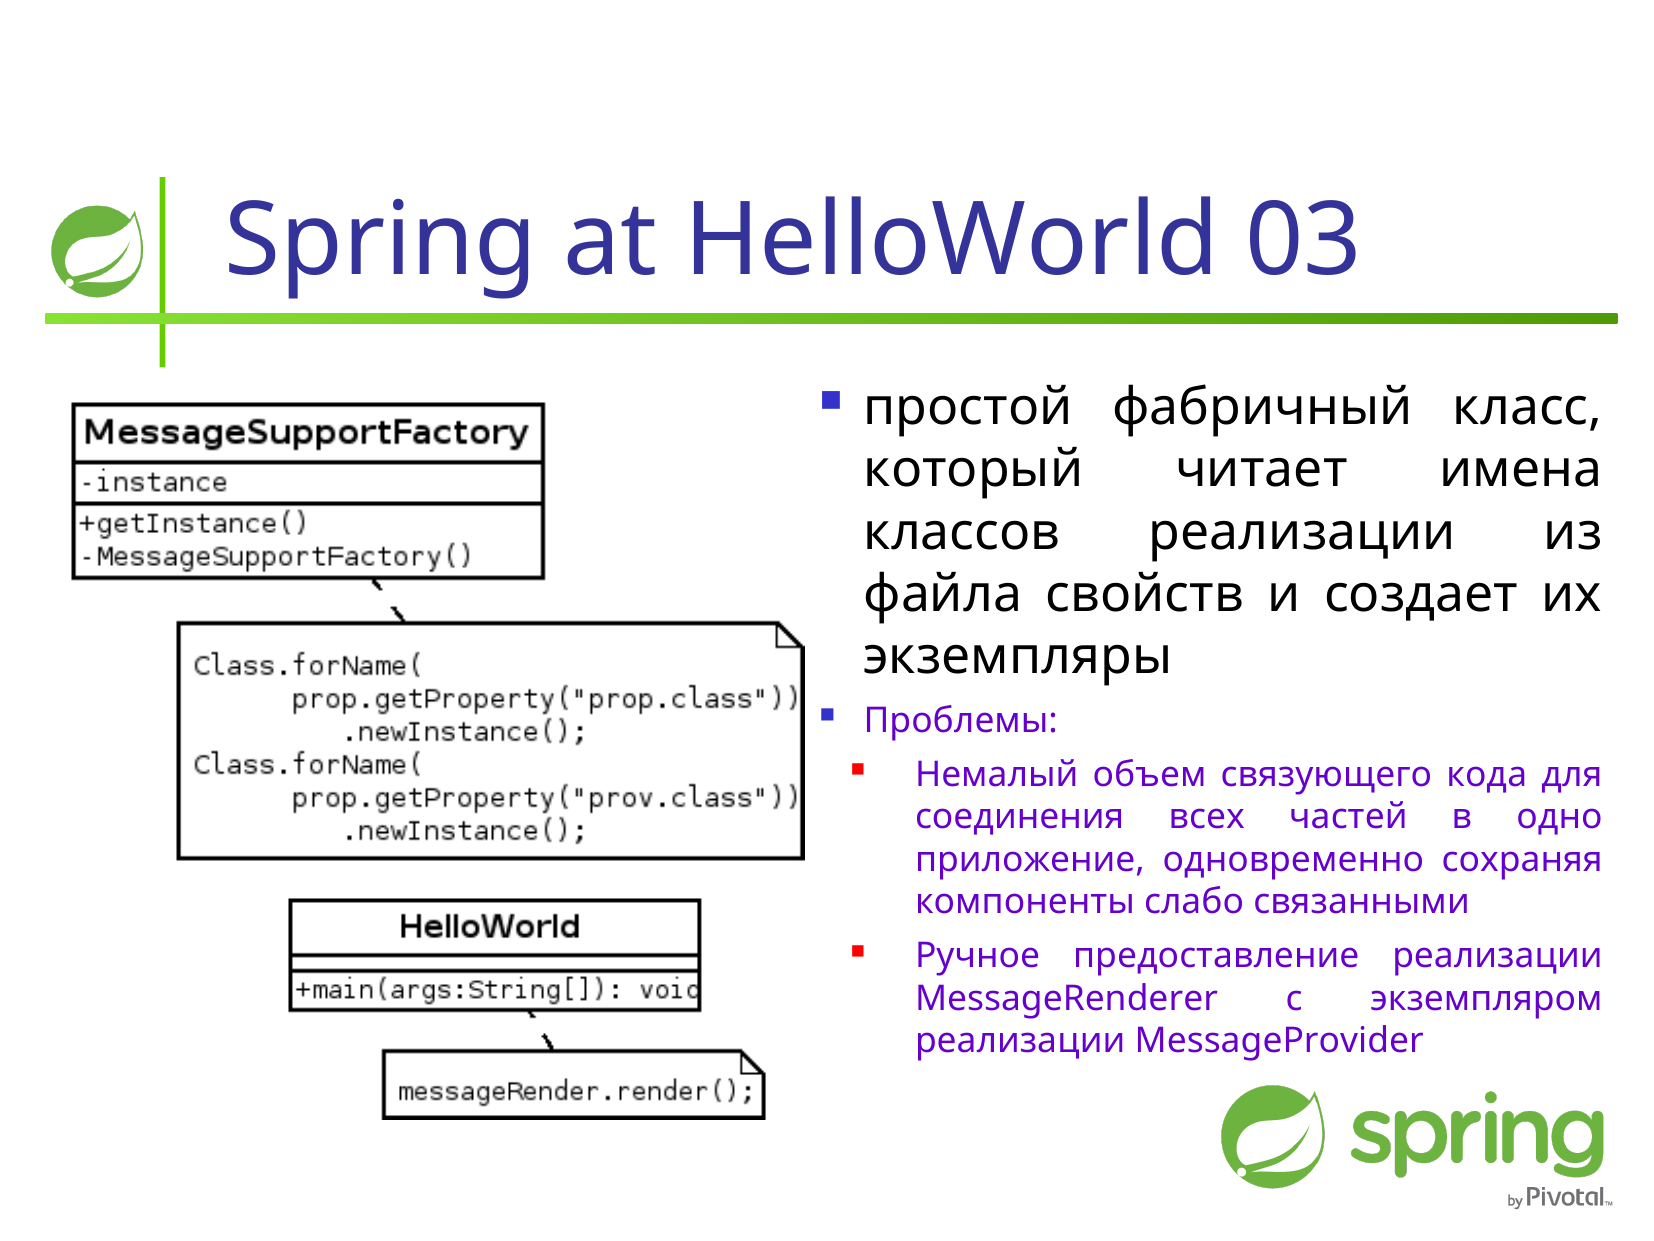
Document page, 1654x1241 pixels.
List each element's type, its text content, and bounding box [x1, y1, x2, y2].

list простой фабричный класс, который читает имена классов реализации из файла свойств и создает их экземпляры Проблемы: Немалый объем связующего кода для соединения всех частей в одно приложение, одновременно сохраняя компоненты слабо связанными Ручное предоставление реализации MessageRenderer с экземпляром реализации MessageProvider [803, 364, 1620, 1109]
picture [287, 897, 768, 1120]
title Spring at HelloWorld 03 [208, 38, 1618, 304]
picture [1216, 1109, 1618, 1212]
picture [70, 401, 805, 863]
